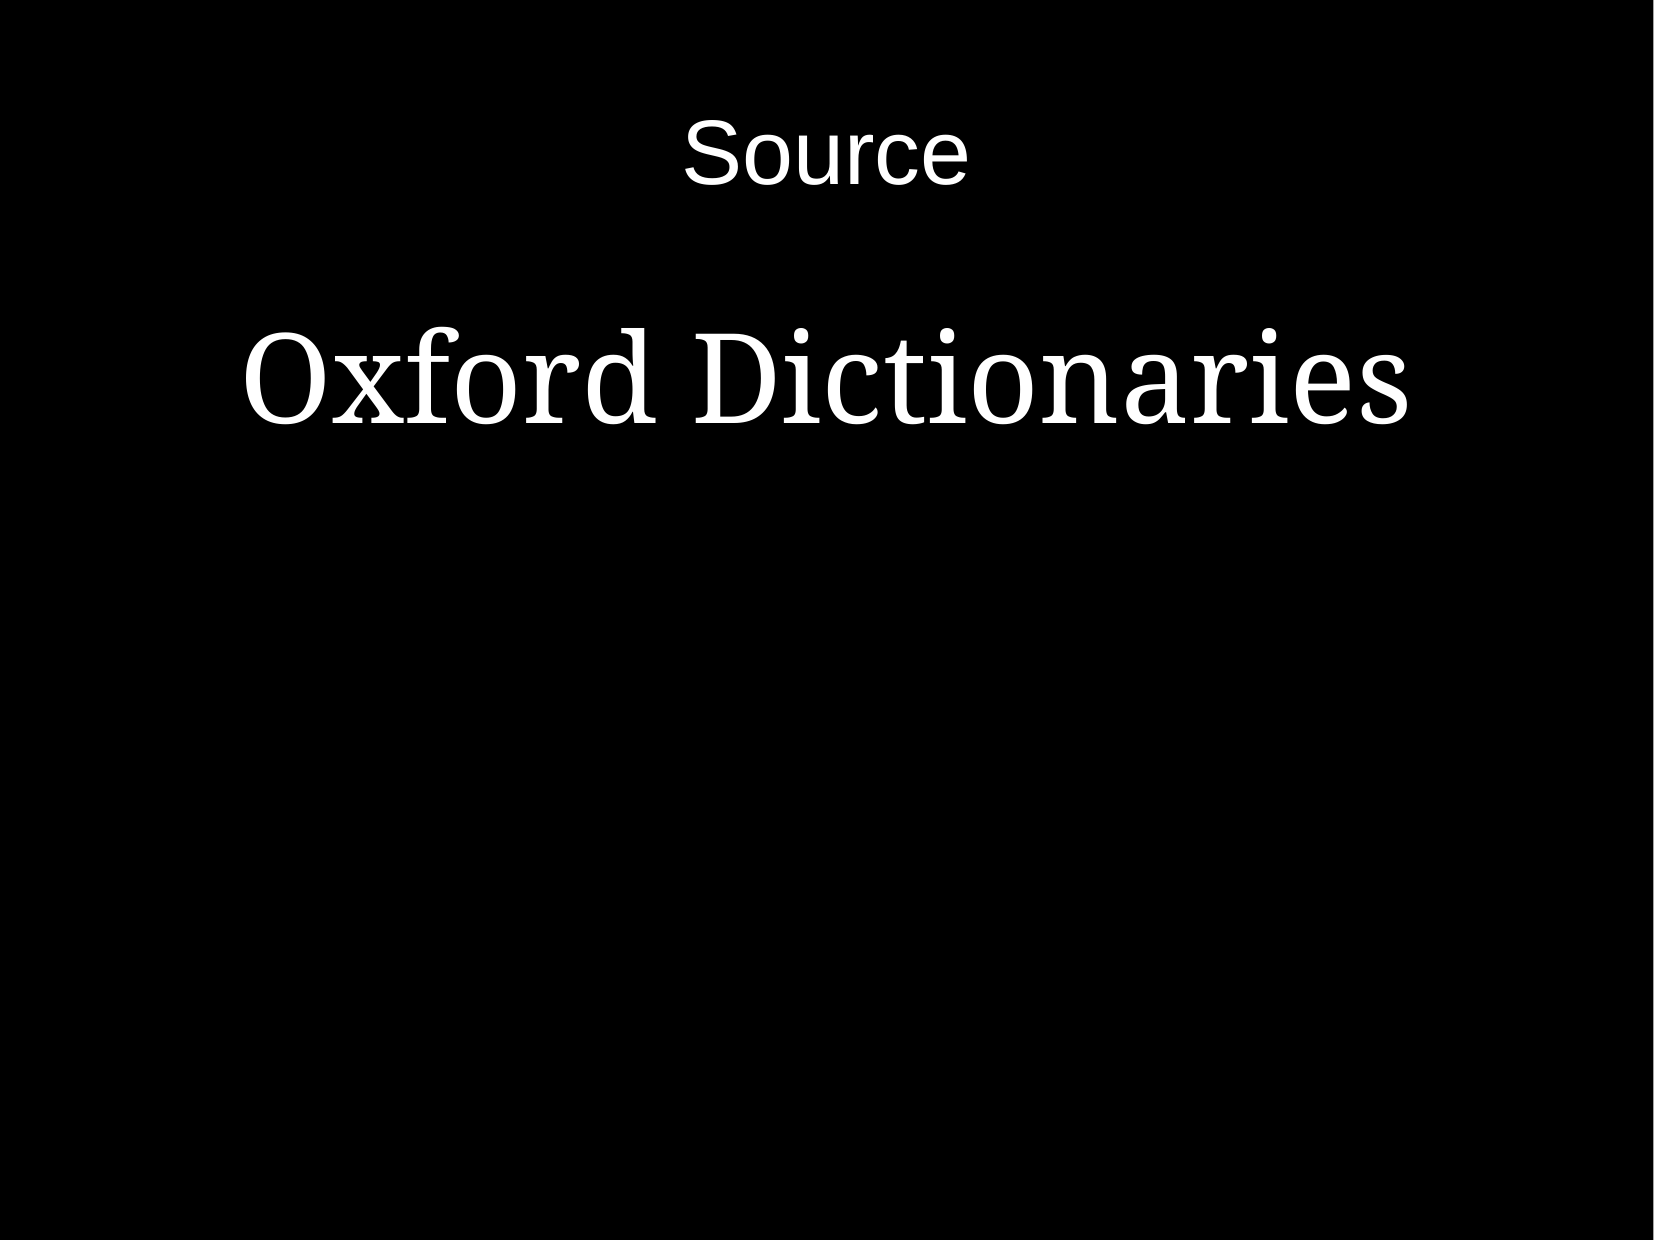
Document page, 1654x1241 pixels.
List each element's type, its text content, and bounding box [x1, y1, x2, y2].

list Oxford Dictionaries [82, 290, 1571, 1010]
title Source [82, 49, 1571, 257]
